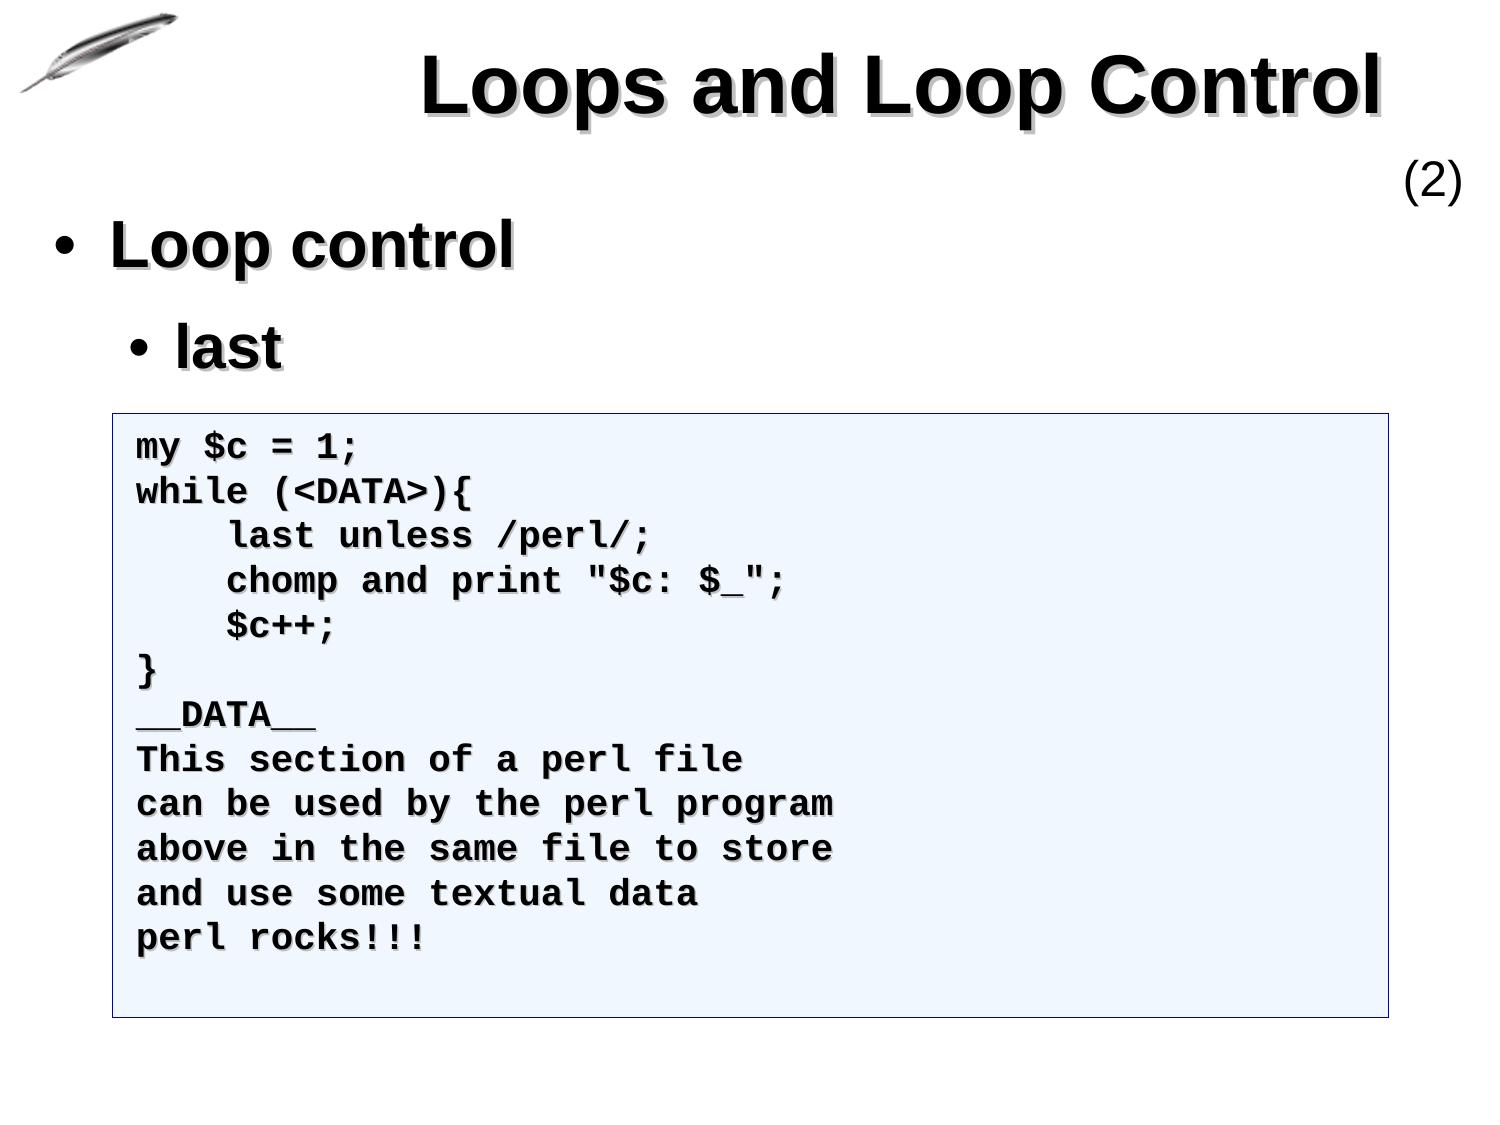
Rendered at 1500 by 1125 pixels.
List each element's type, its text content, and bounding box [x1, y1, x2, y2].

text_box (2) [1387, 141, 1479, 213]
text_box my $c = 1; while (<DATA>){ last unless /perl/; chomp and print "$c: $_"; $c++; } __DATA__ This section of a perl file can be used by the perl program above in the same file to store and use some textual data perl rocks!!! [112, 413, 1388, 1018]
picture [16, 11, 184, 95]
title Loops and Loop Control [419, 0, 1459, 179]
list Loop control last [53, 207, 1447, 1084]
